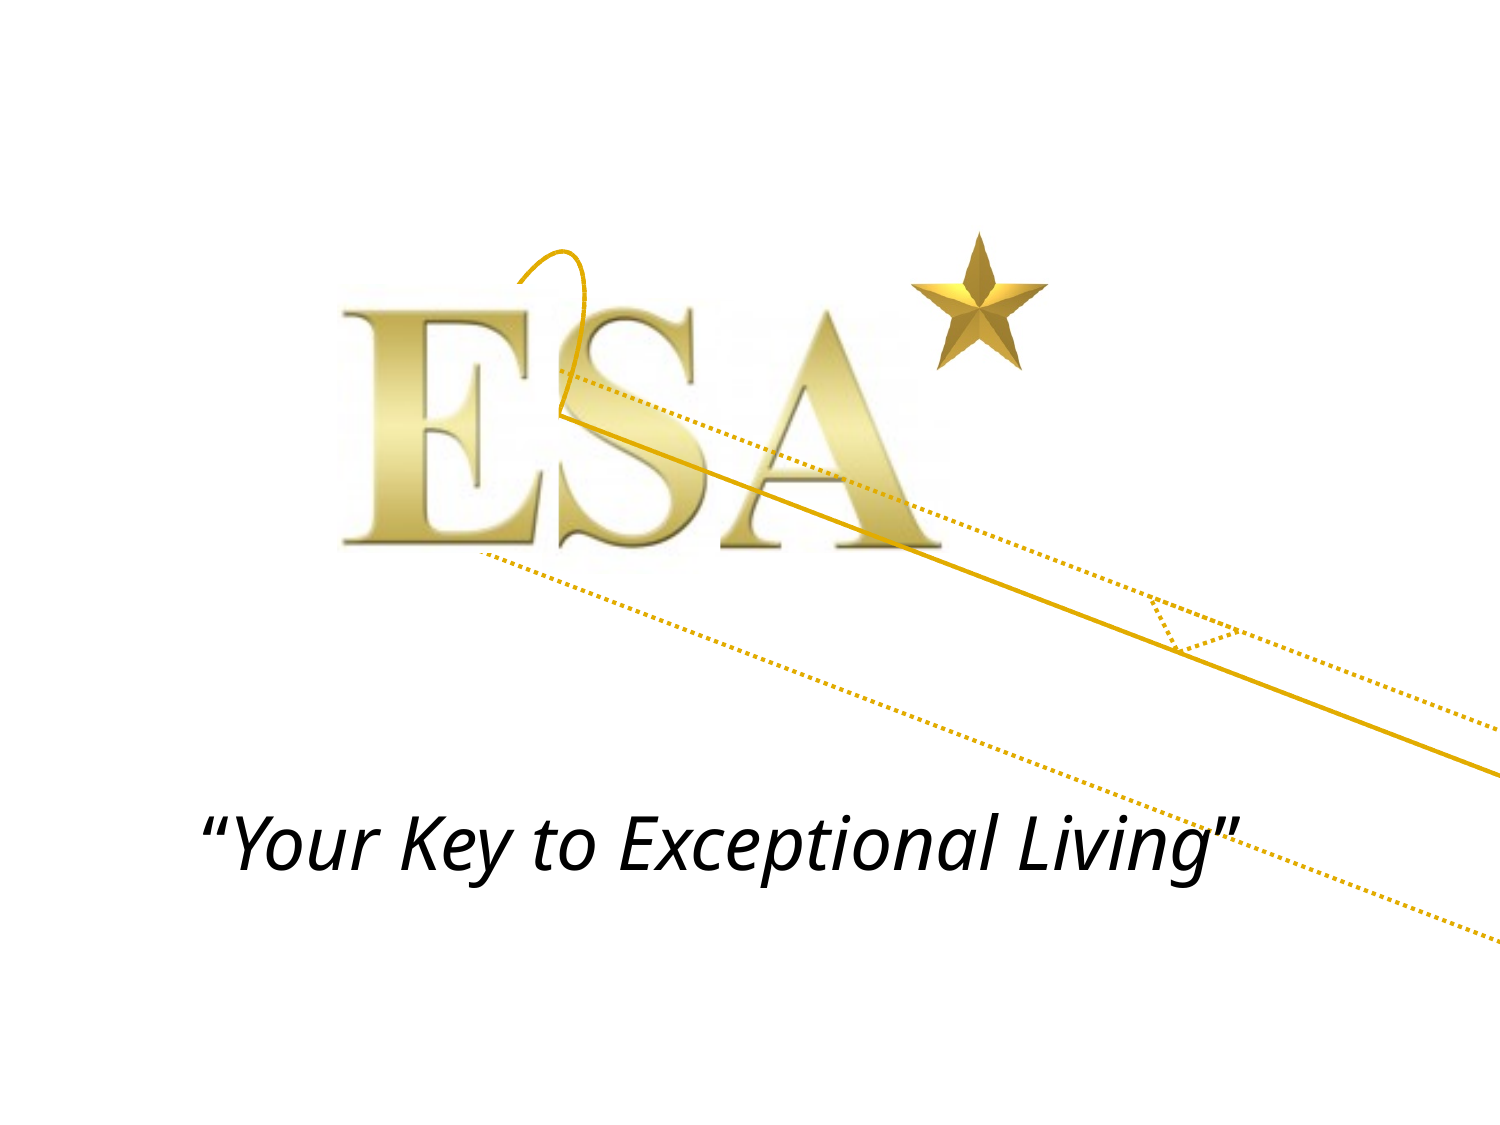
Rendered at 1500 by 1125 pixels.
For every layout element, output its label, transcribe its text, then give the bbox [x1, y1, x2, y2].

picture [337, 284, 910, 574]
picture [562, 225, 1050, 553]
text_box “Your Key to Exceptional Living” [187, 787, 1276, 900]
